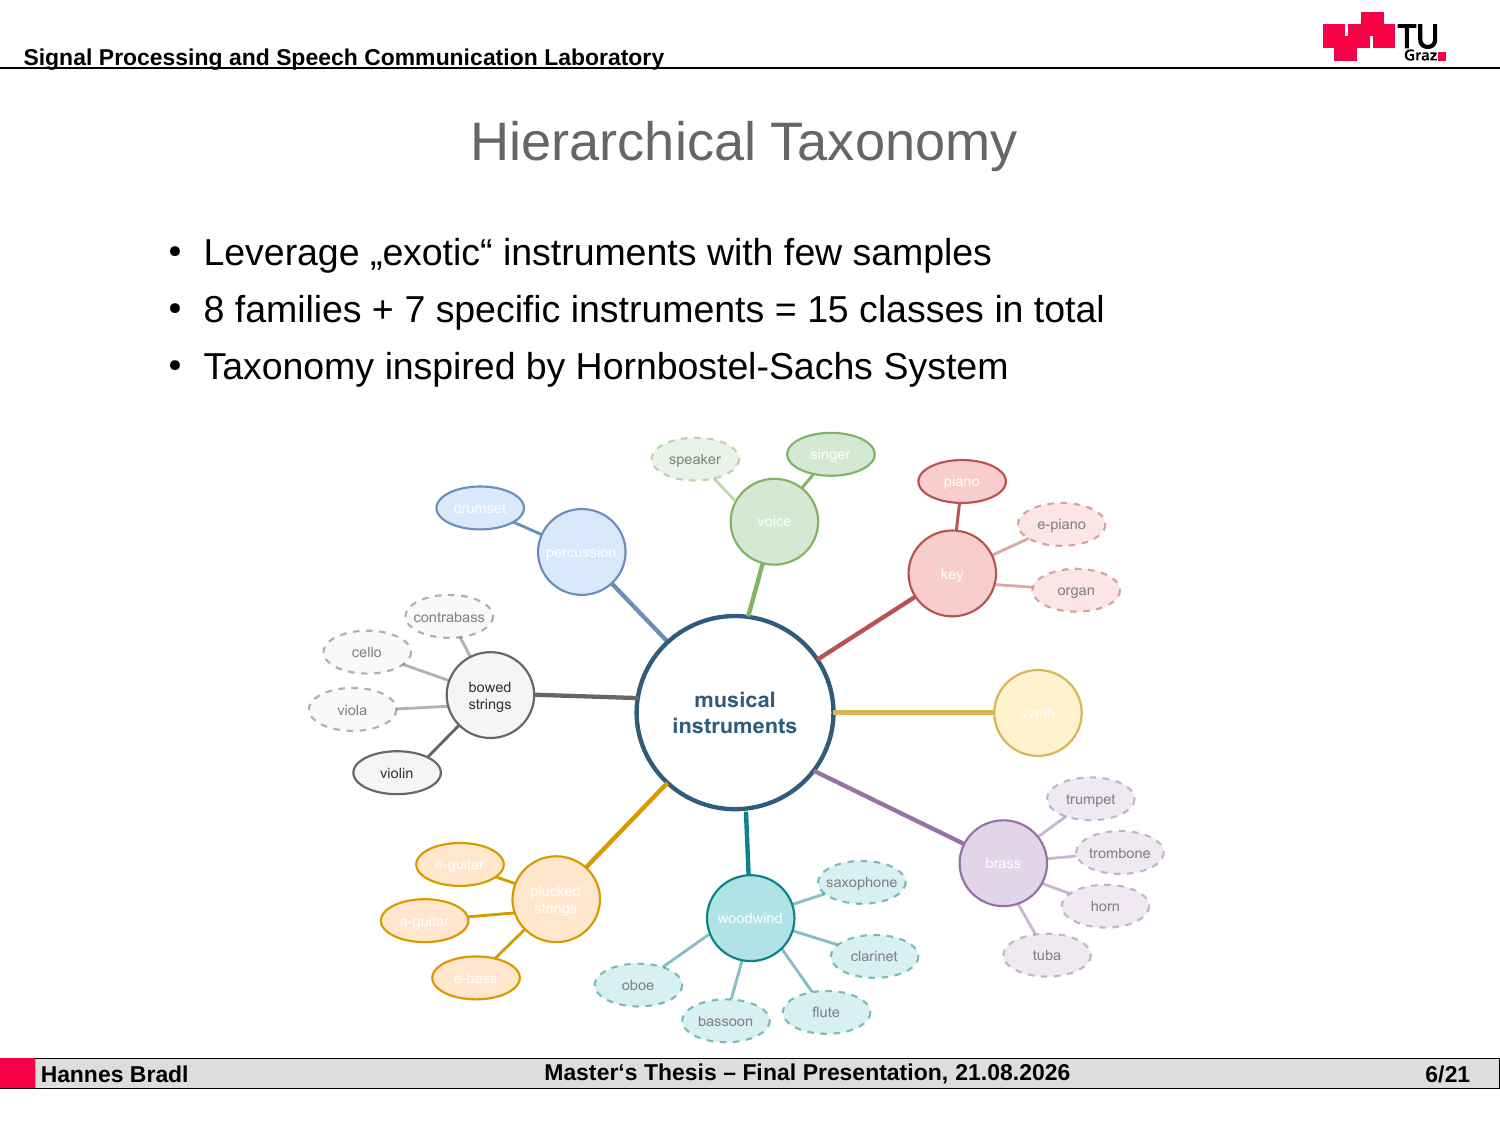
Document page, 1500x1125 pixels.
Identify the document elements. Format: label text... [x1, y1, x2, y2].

list Hierarchical Taxonomy [107, 106, 1382, 201]
text_box Leverage „exotic“ instruments with few samples 8 families + 7 specific instruments = 15 classes in total Taxonomy inspired by Hornbostel-Sachs System [153, 224, 1158, 396]
picture [307, 431, 1166, 1047]
